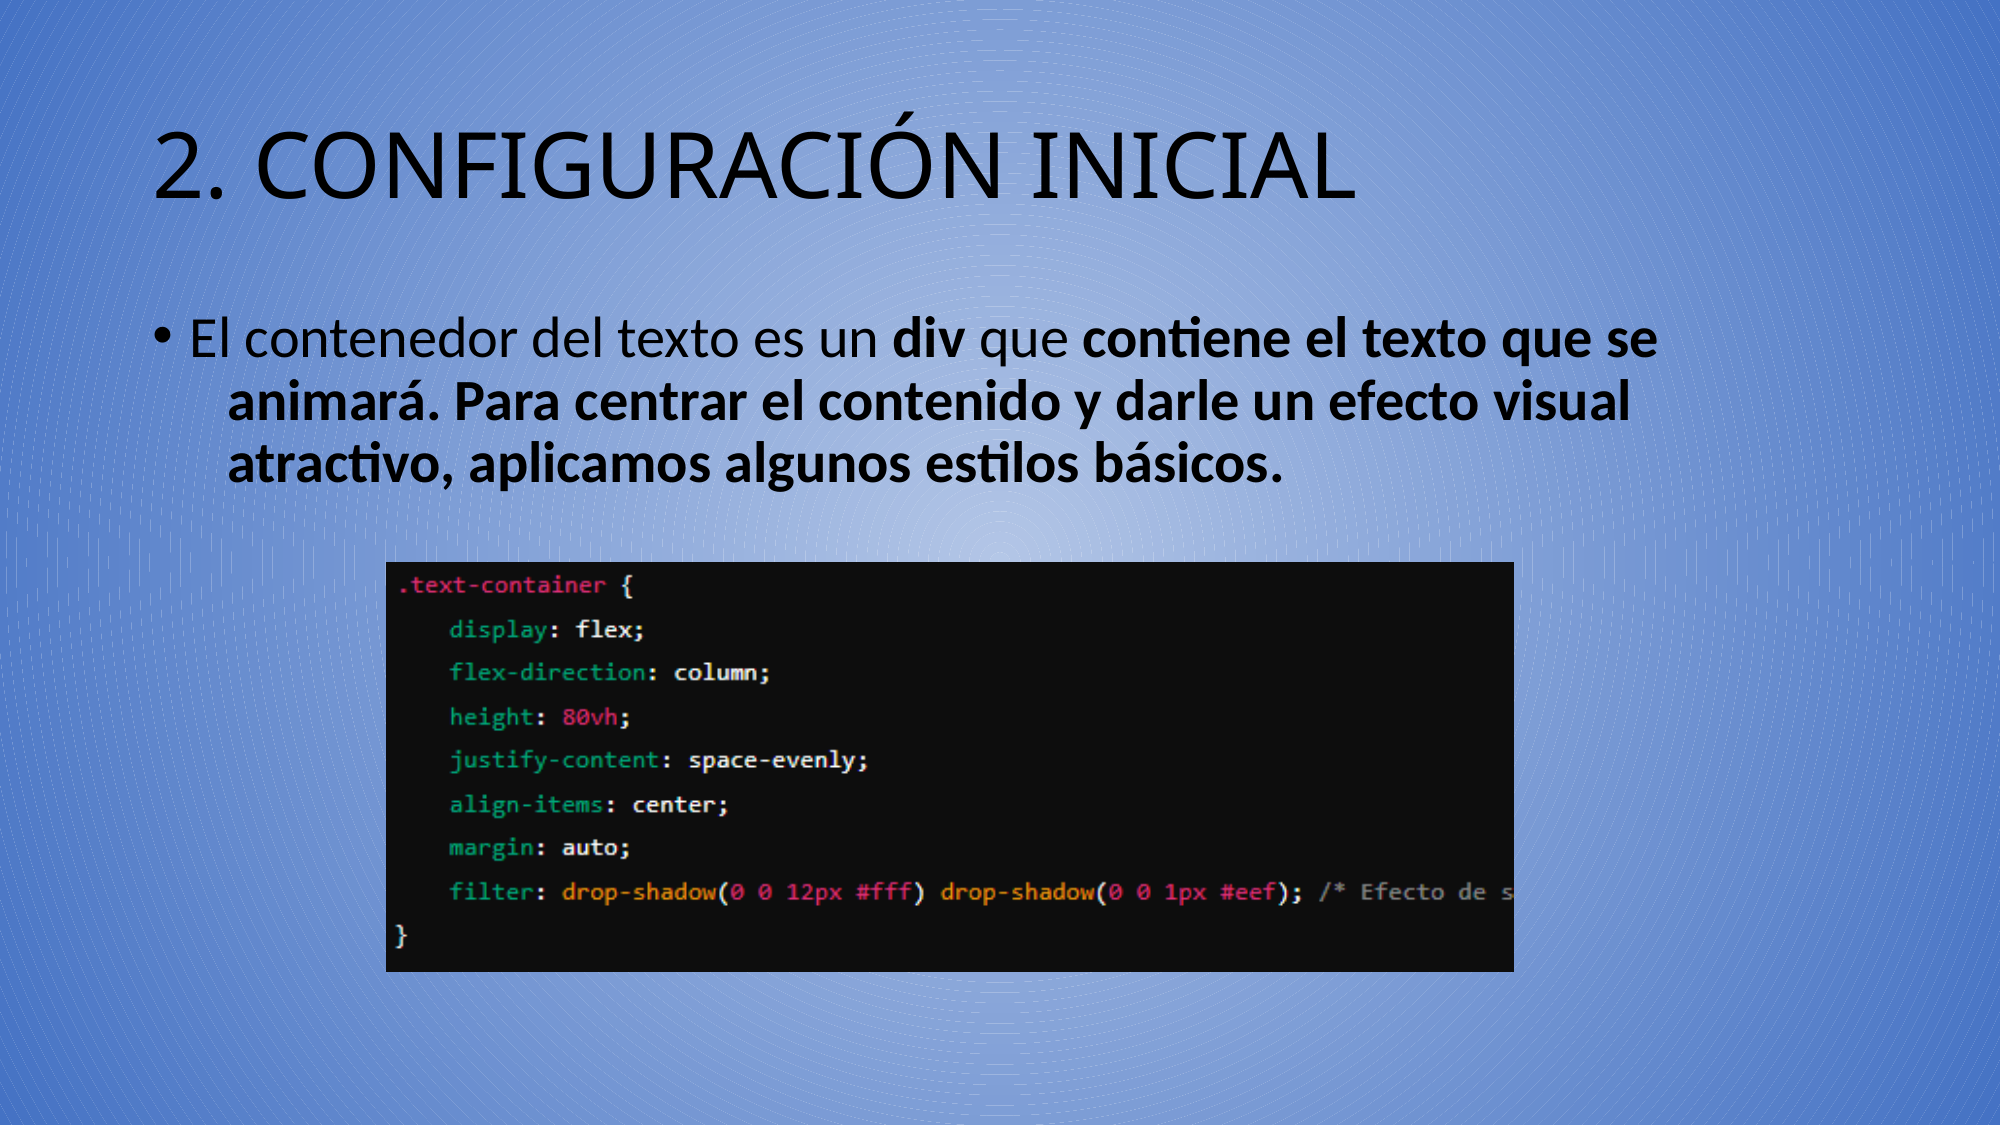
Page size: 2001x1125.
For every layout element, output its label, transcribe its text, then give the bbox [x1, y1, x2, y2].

title 2. CONFIGURACIÓN INICIAL [137, 59, 1863, 278]
list El contenedor del texto es un div que contiene el texto que se animará. Para centrar el contenido y darle un efecto visual atractivo, aplicamos algunos estilos básicos. [137, 299, 1863, 1014]
picture [386, 562, 1514, 972]
